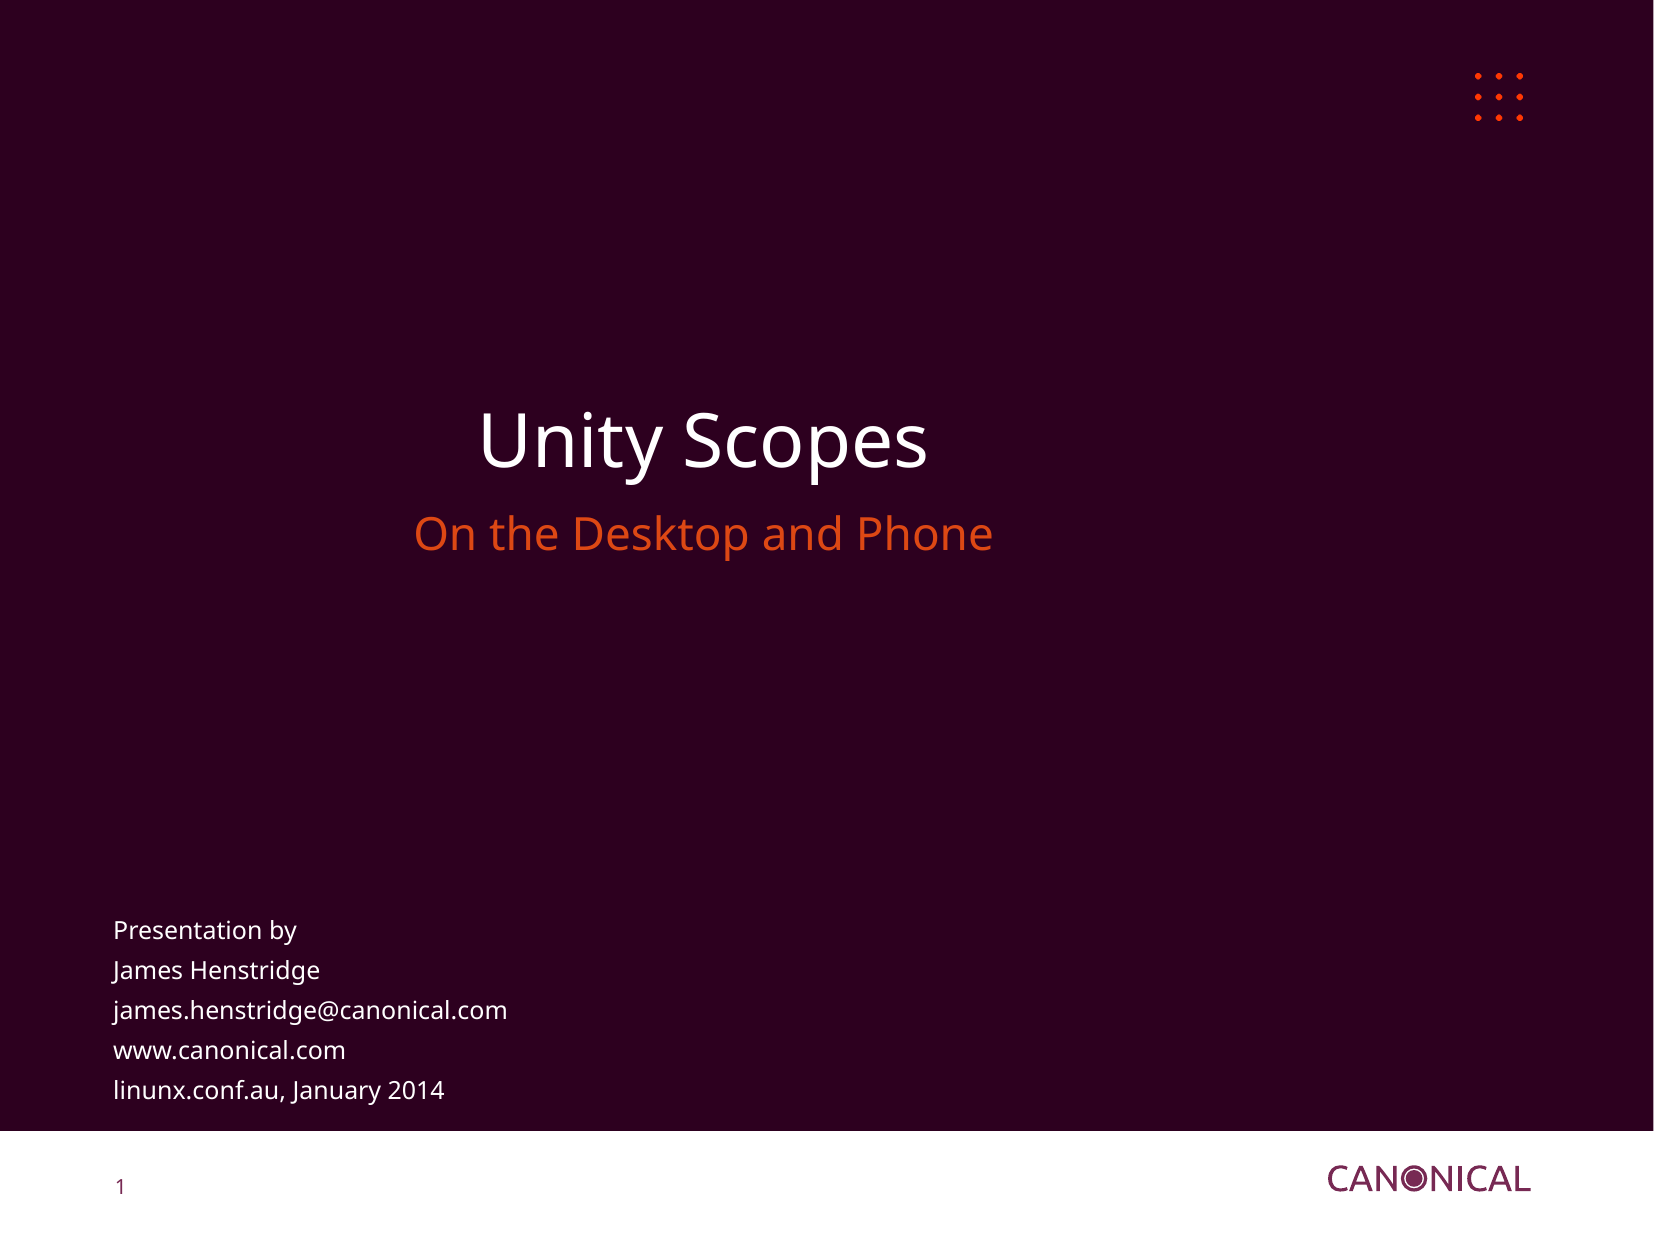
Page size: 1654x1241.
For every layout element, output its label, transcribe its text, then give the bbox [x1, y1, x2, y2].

picture [0, 0, 1654, 1131]
title Unity Scopes On the Desktop and Phone [114, 293, 1293, 637]
list Presentation by James Henstridge james.henstridge@canonical.com www.canonical.com linunx.conf.au, January 2014 [113, 913, 817, 1171]
